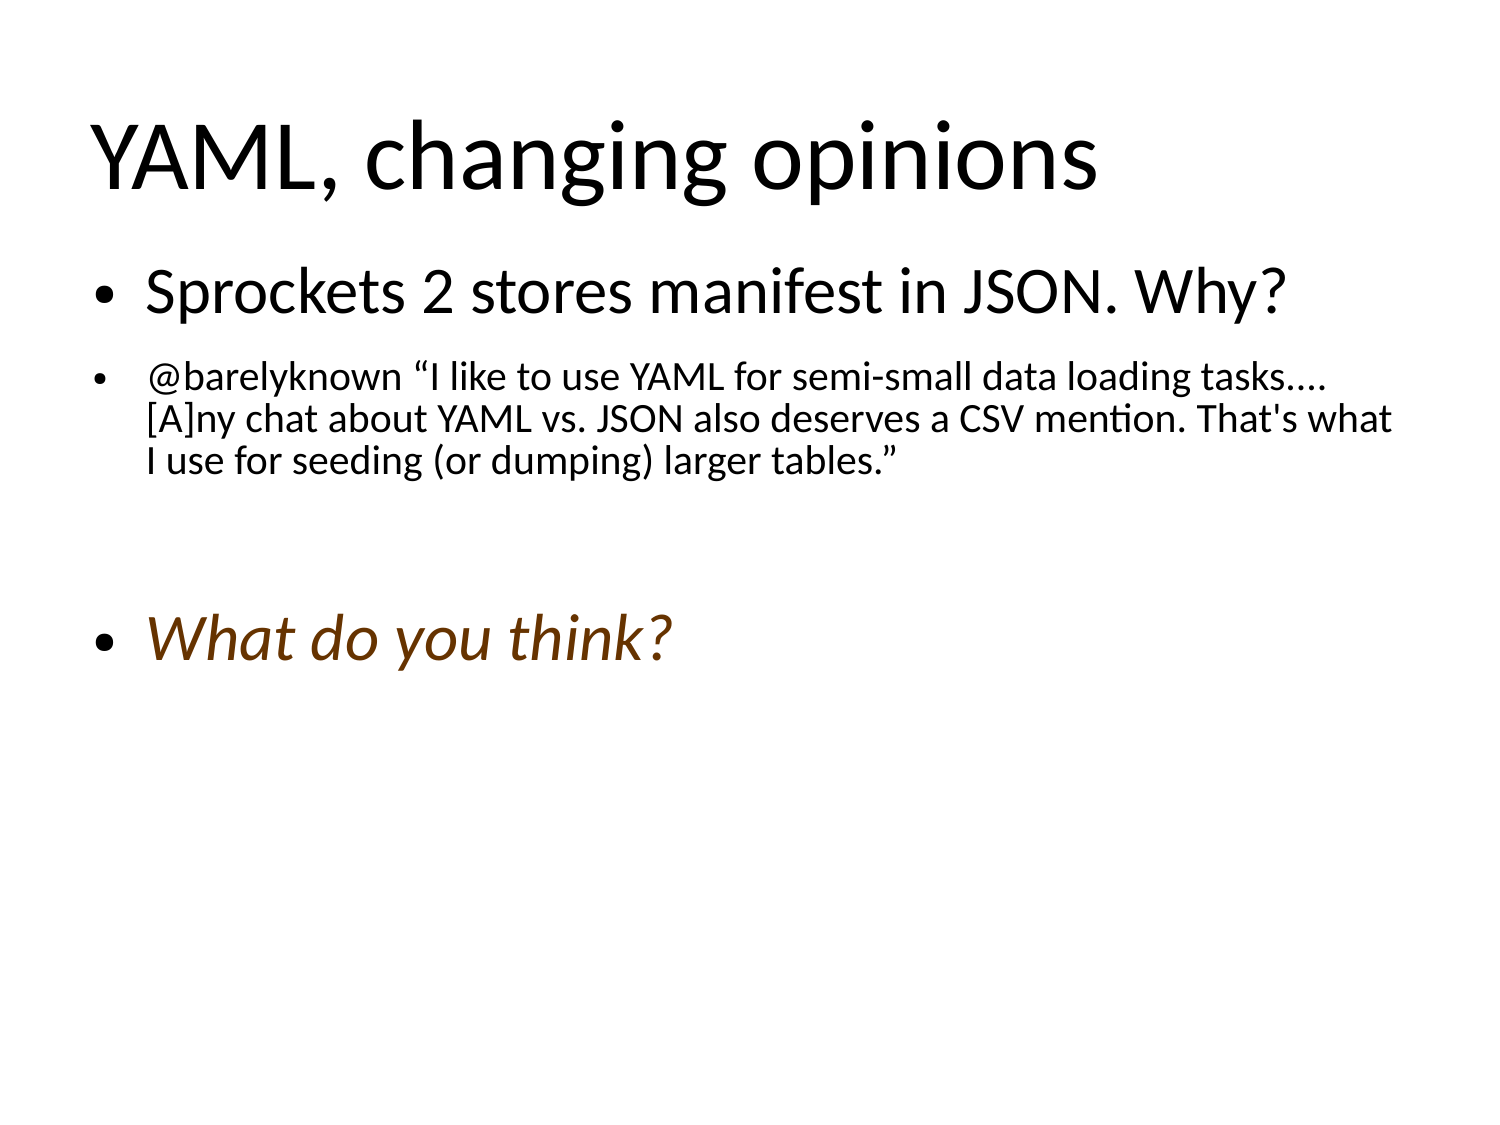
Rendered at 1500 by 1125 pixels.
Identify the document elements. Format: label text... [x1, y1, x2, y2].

list Sprockets 2 stores manifest in JSON. Why? @barelyknown “I like to use YAML for semi-small data loading tasks.... [A]ny chat about YAML vs. JSON also deserves a CSV mention. That's what I use for seeding (or dumping) larger tables.” What do you think? [75, 263, 1395, 916]
title YAML, changing opinions [90, 43, 1365, 263]
